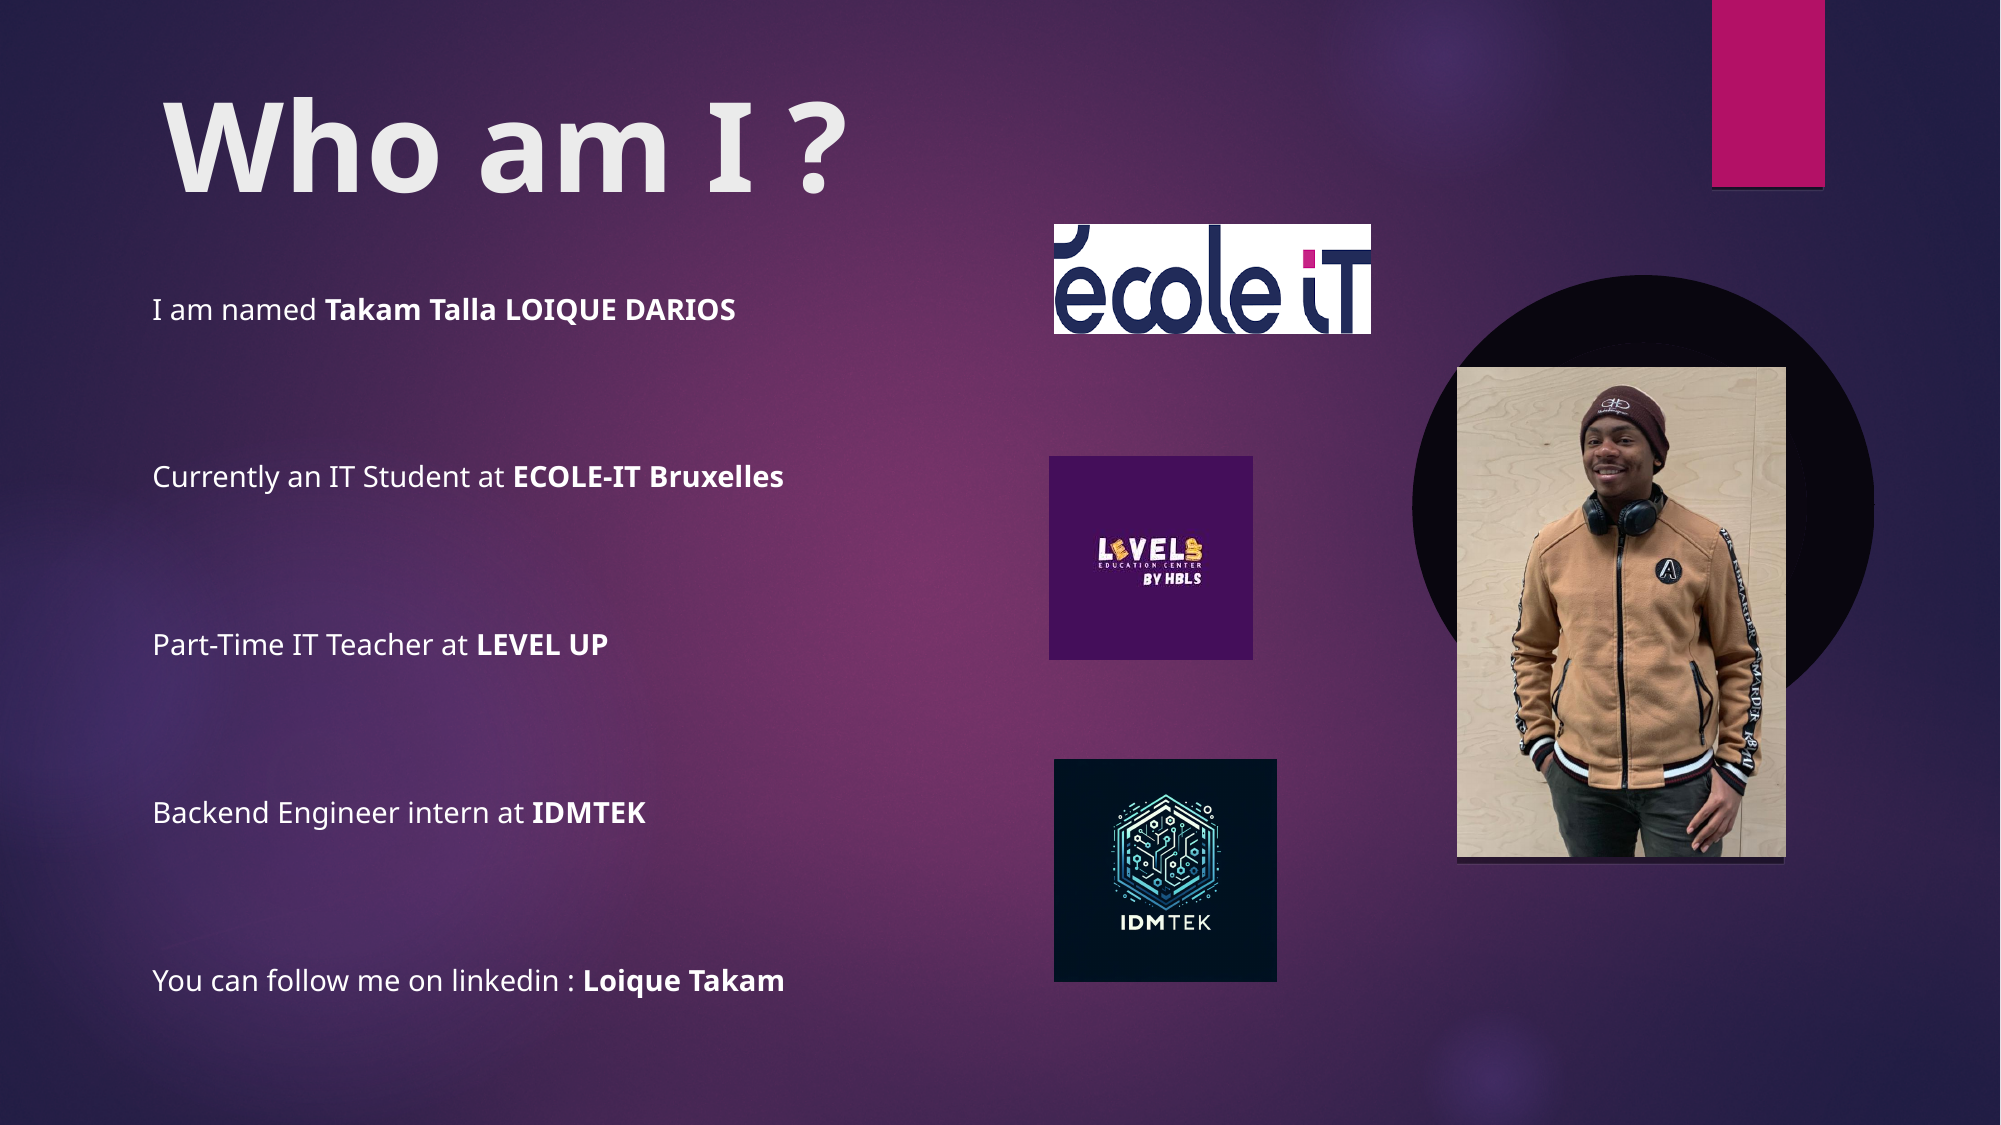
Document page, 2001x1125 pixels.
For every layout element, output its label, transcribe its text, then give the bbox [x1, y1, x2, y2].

picture [1054, 759, 1277, 982]
text_box I am named Takam Talla LOIQUE DARIOS Currently an IT Student at ECOLE-IT Bruxelles Part-Time IT Teacher at LEVEL UP Backend Engineer intern at IDMTEK You can follow me on linkedin : Loique Takam [137, 283, 1441, 1082]
picture [1054, 224, 1371, 334]
title Who am I ? [148, 43, 1077, 225]
picture [1049, 456, 1253, 660]
picture [1457, 367, 1786, 858]
